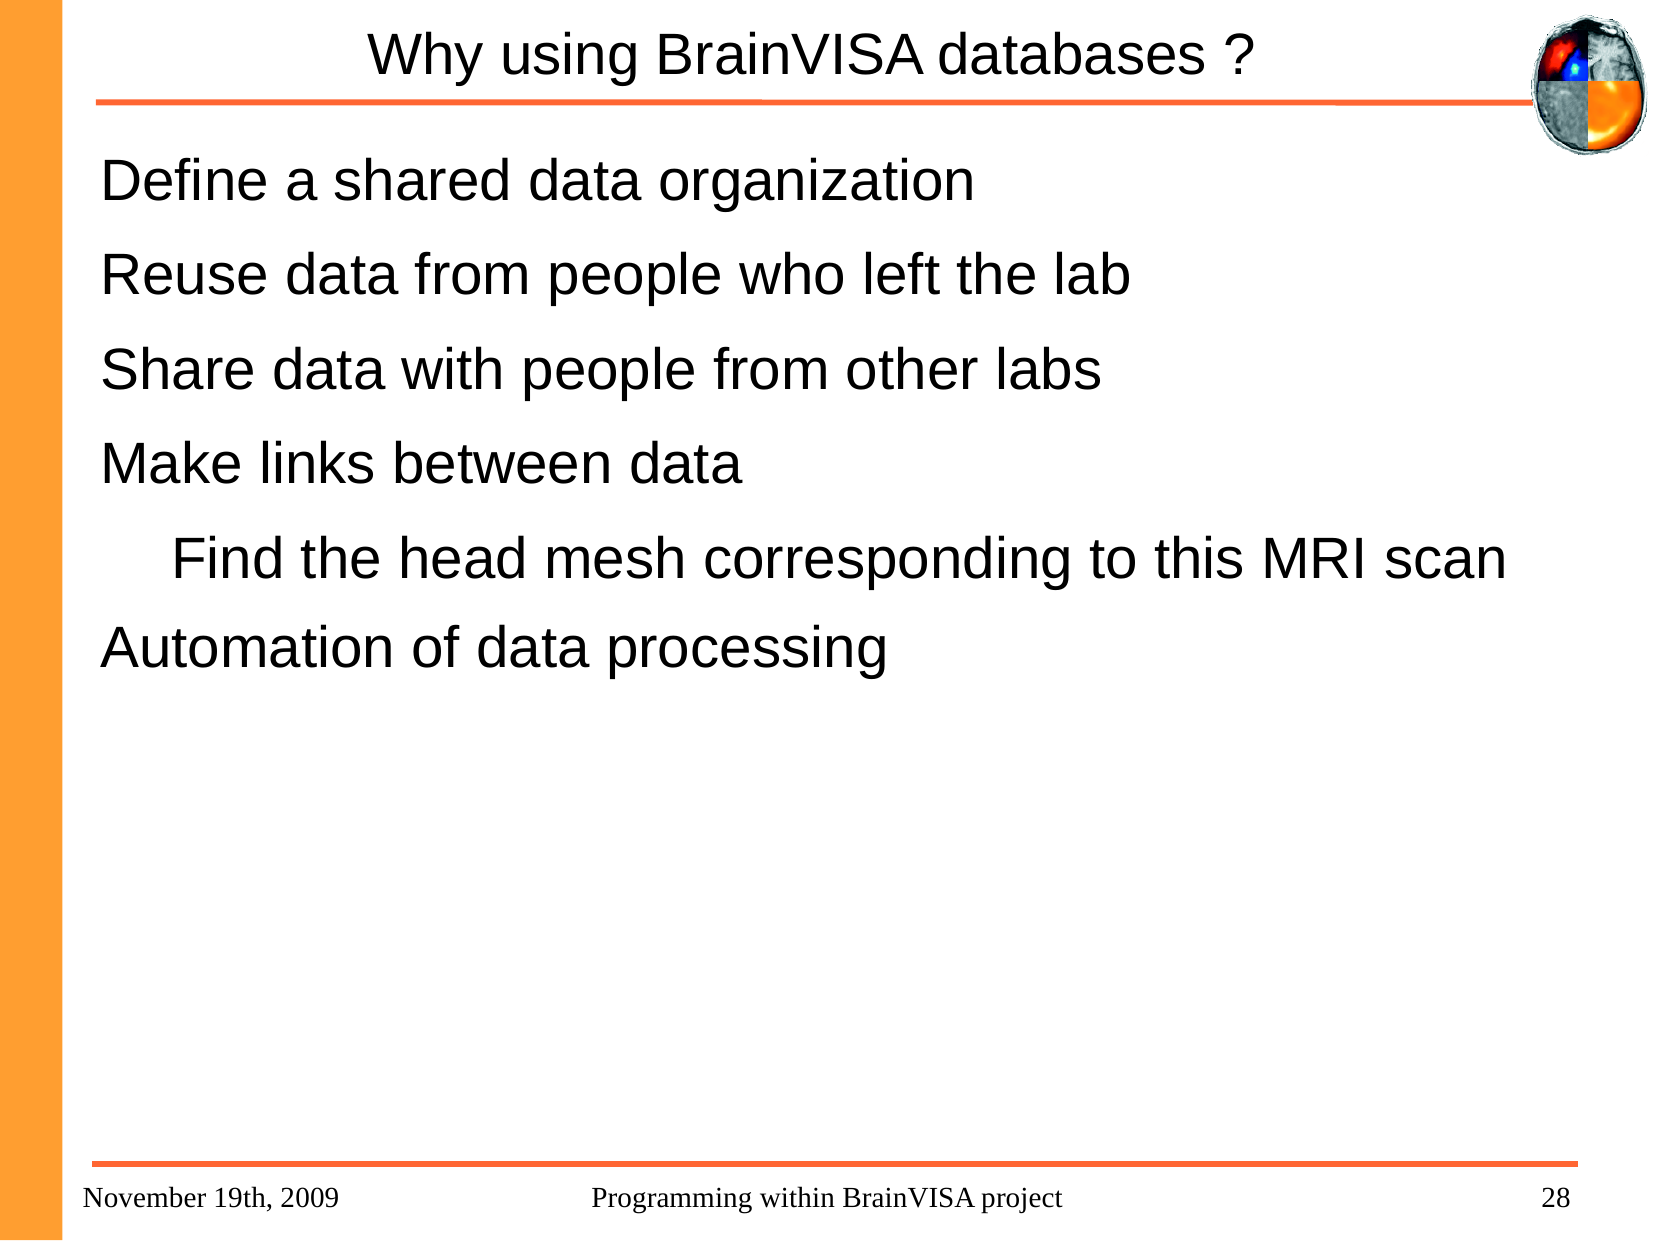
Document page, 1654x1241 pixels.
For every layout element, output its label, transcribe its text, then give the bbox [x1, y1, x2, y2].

list Define a shared data organization Reuse data from people who left the lab Share data with people from other labs Make links between data Find the head mesh corresponding to this MRI scan Automation of data processing [82, 147, 1571, 967]
title Why using BrainVISA databases ? [88, 21, 1536, 87]
picture [1530, 14, 1649, 157]
